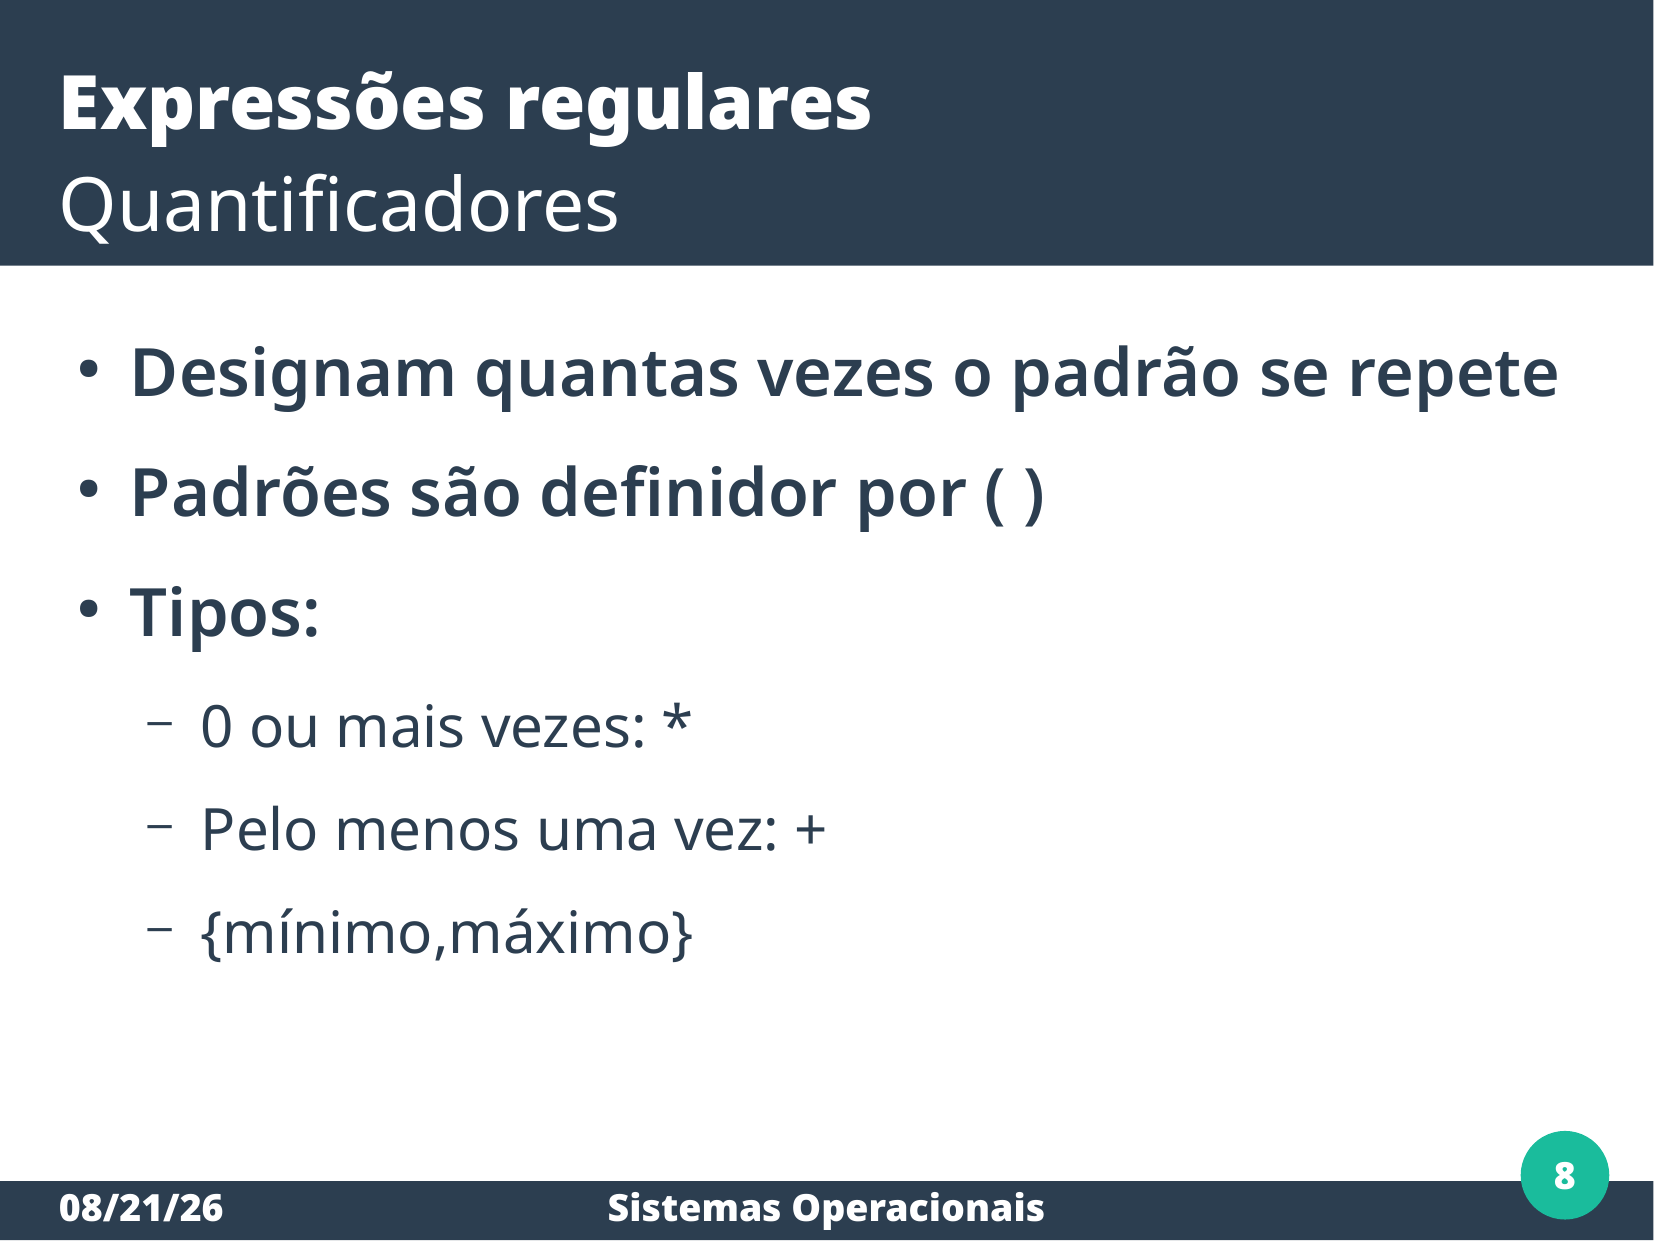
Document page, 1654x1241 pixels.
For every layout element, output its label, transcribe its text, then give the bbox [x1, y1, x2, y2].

list Designam quantas vezes o padrão se repete Padrões são definidor por ( ) Tipos: 0 ou mais vezes: * Pelo menos uma vez: + {mínimo,máximo} [59, 324, 1595, 1152]
title Expressões regulares Quantificadores [59, 49, 1595, 207]
